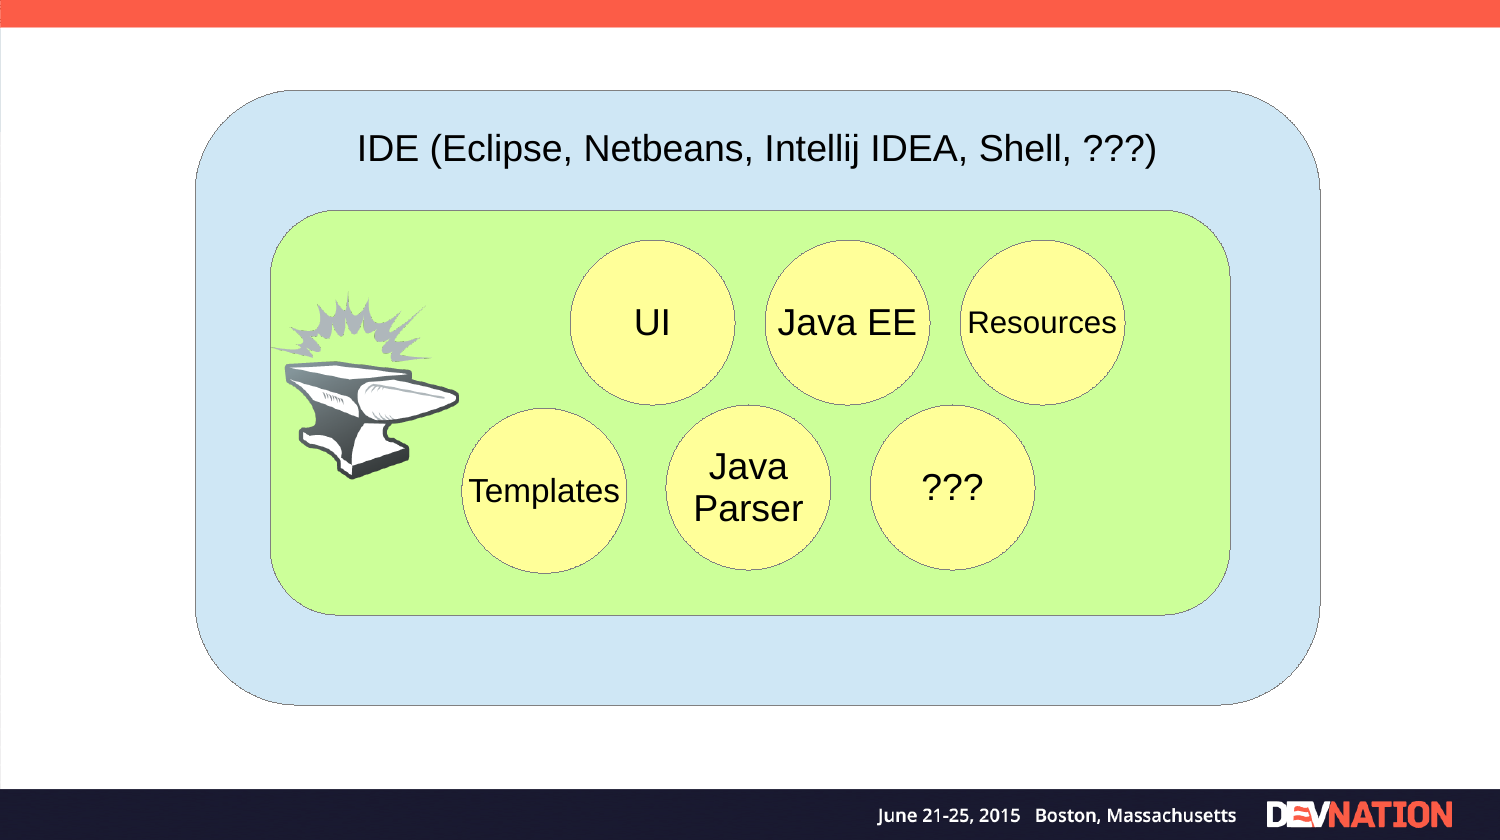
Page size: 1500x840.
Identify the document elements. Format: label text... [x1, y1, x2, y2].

text_box Resources [960, 240, 1126, 406]
text_box ??? [870, 404, 1036, 571]
text_box Java Parser [665, 404, 831, 571]
picture [0, 0, 1500, 840]
text_box Java EE [765, 240, 931, 406]
text_box Templates [461, 408, 627, 574]
text_box IDE (Eclipse, Netbeans, Intellij IDEA, Shell, ???) [195, 90, 1321, 706]
text_box [270, 210, 1231, 616]
text_box UI [570, 240, 736, 406]
